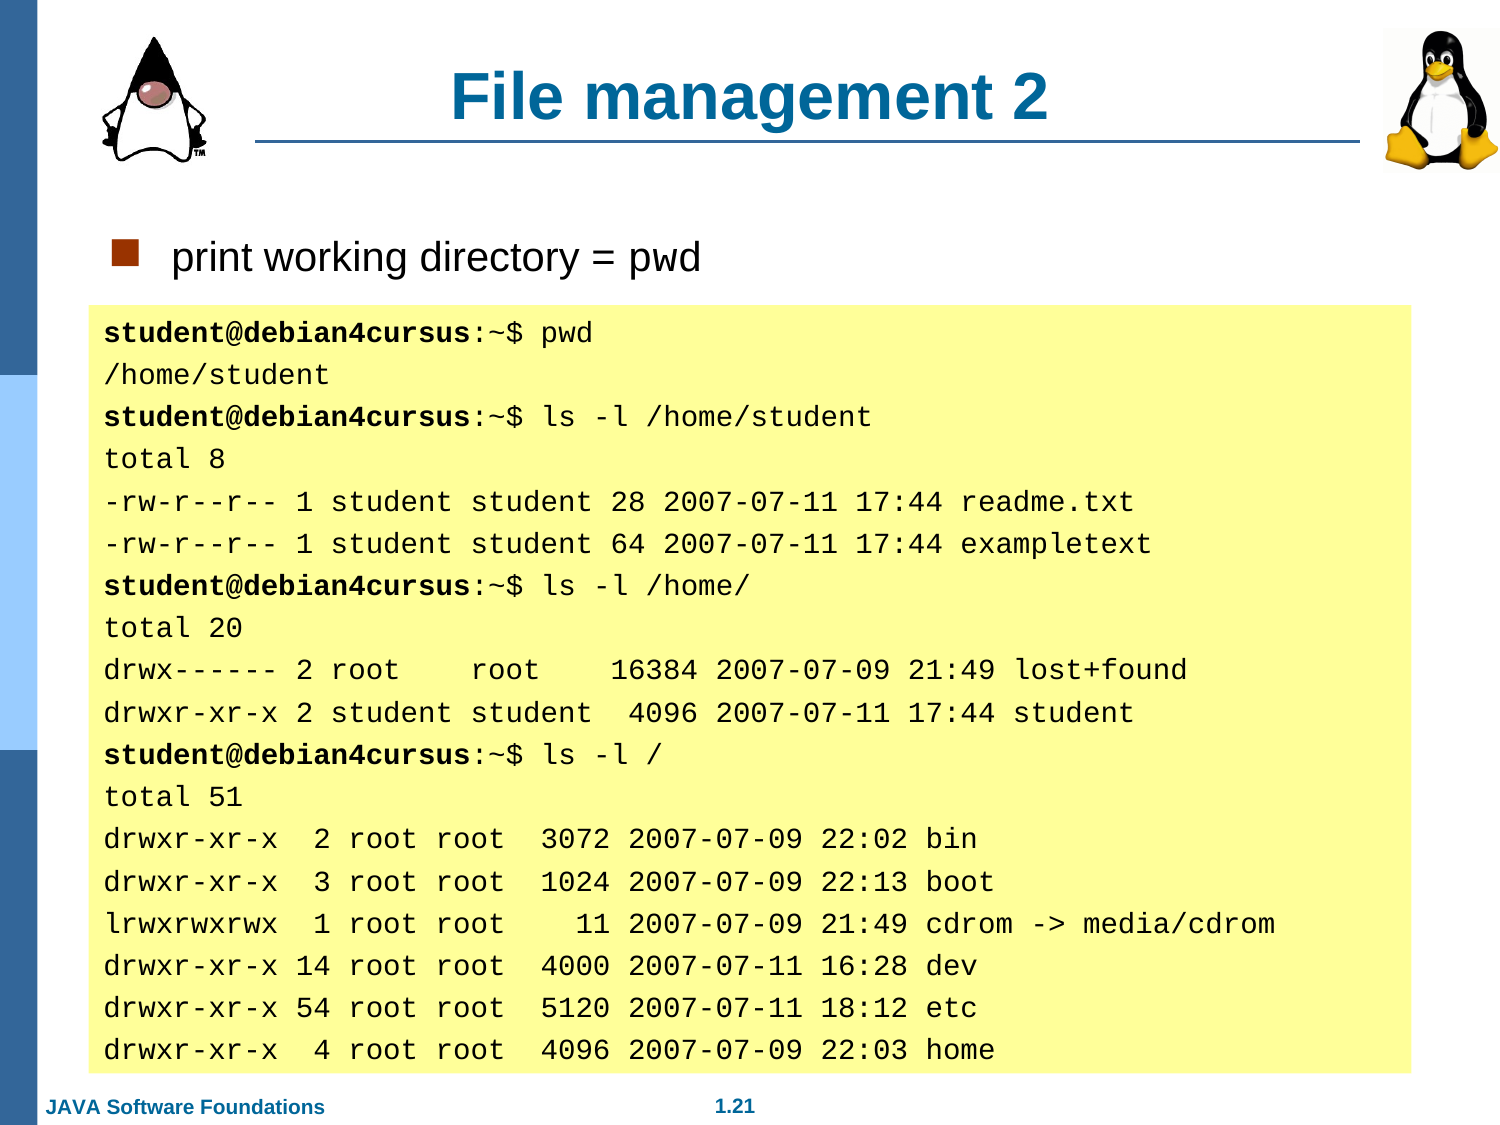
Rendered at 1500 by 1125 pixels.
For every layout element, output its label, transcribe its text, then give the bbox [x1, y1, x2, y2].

title File management 2 [75, 44, 1426, 141]
list print working directory = pwd [100, 231, 1451, 291]
text_box student@debian4cursus:~$ pwd /home/student student@debian4cursus:~$ ls -l /home/student total 8 -rw-r--r-- 1 student student 28 2007-07-11 17:44 readme.txt -rw-r--r-- 1 student student 64 2007-07-11 17:44 exampletext student@debian4cursus:~$ ls -l /home/ total 20 drwx------ 2 root root 16384 2007-07-09 21:49 lost+found drwxr-xr-x 2 student student 4096 2007-07-11 17:44 student student@debian4cursus:~$ ls -l / total 51 drwxr-xr-x 2 root root 3072 2007-07-09 22:02 bin drwxr-xr-x 3 root root 1024 2007-07-09 22:13 boot lrwxrwxrwx 1 root root 11 2007-07-09 21:49 cdrom -> media/cdrom drwxr-xr-x 14 root root 4000 2007-07-11 16:28 dev drwxr-xr-x 54 root root 5120 2007-07-11 18:12 etc drwxr-xr-x 4 root root 4096 2007-07-09 22:03 home [88, 305, 1412, 1074]
picture [1383, 28, 1500, 173]
picture [54, 0, 255, 200]
